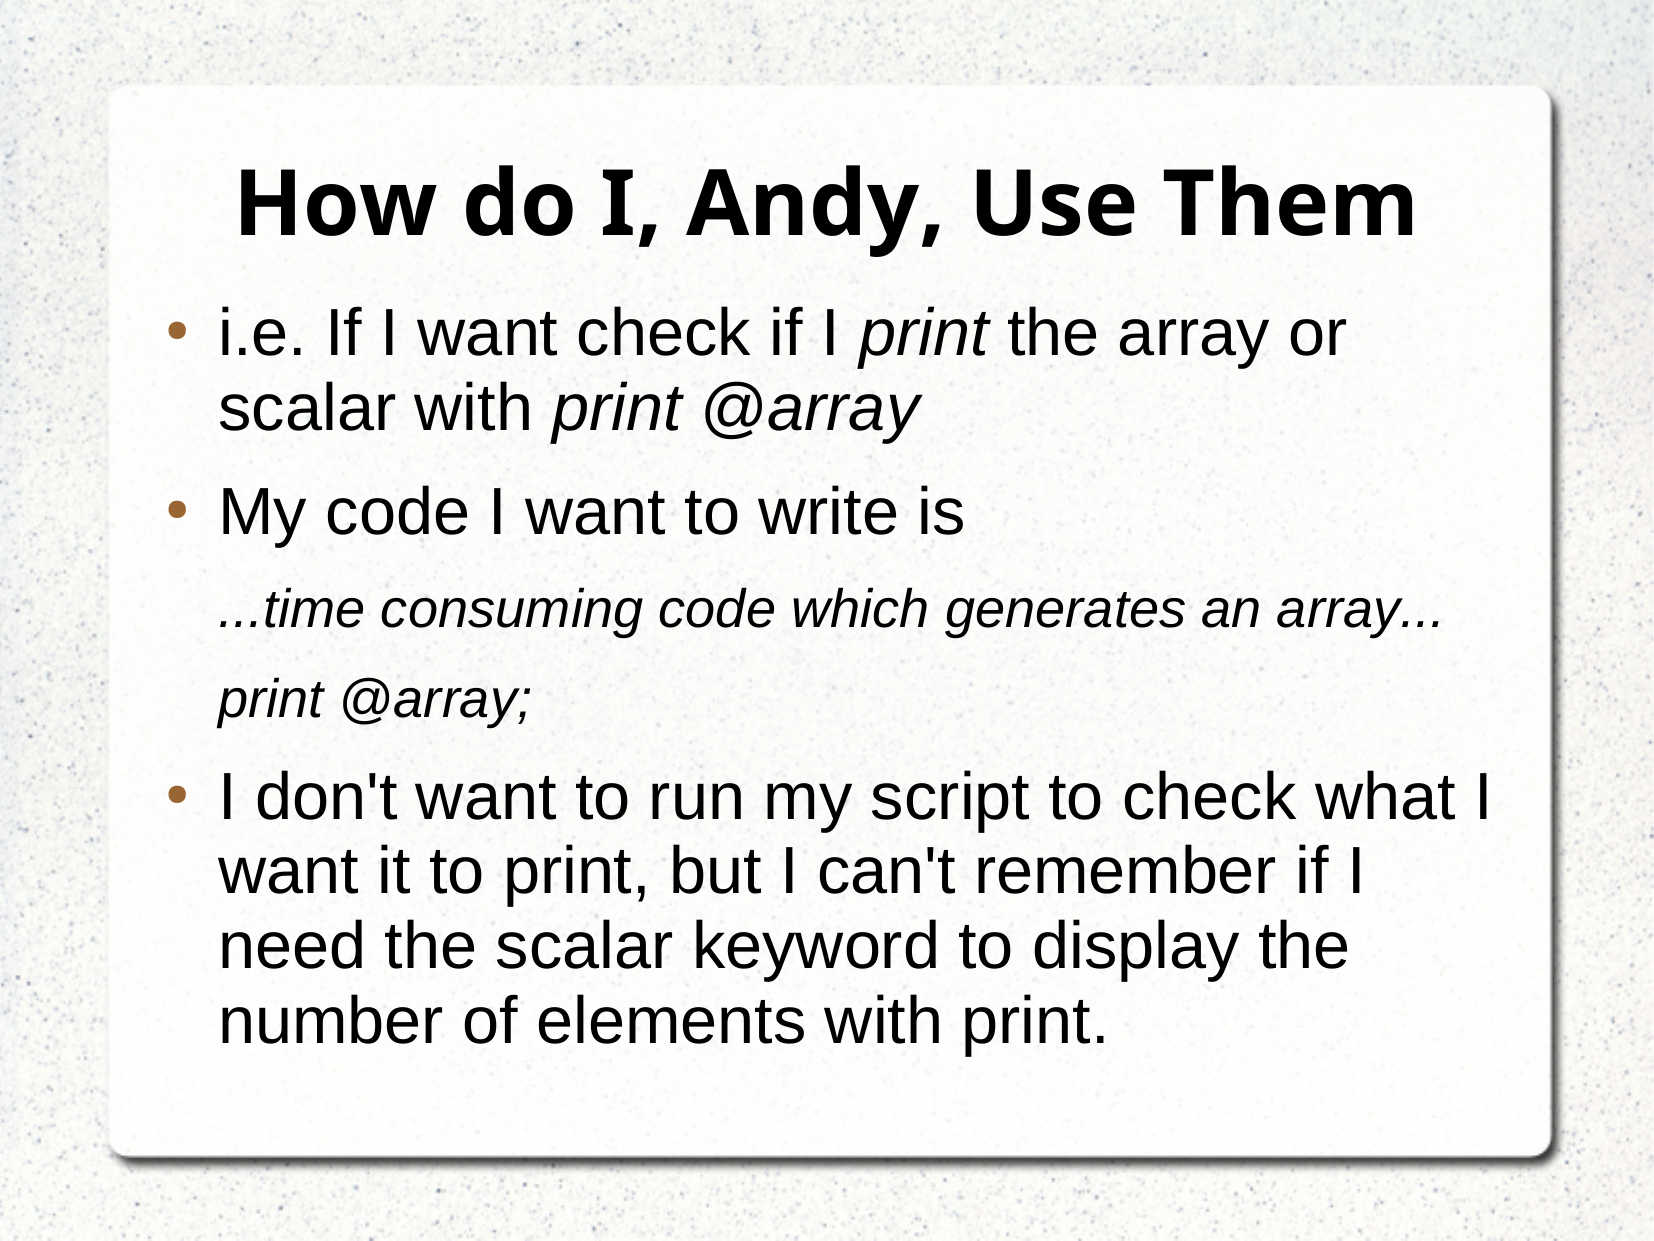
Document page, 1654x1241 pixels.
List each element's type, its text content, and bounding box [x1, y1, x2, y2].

list i.e. If I want check if I print the array or scalar with print @array My code I want to write is ...time consuming code which generates an array... print @array; I don't want to run my script to check what I want it to print, but I can't remember if I need the scalar keyword to display the number of elements with print. [147, 295, 1506, 1057]
title How do I, Andy, Use Them [118, 96, 1536, 304]
picture [0, 0, 1654, 1241]
